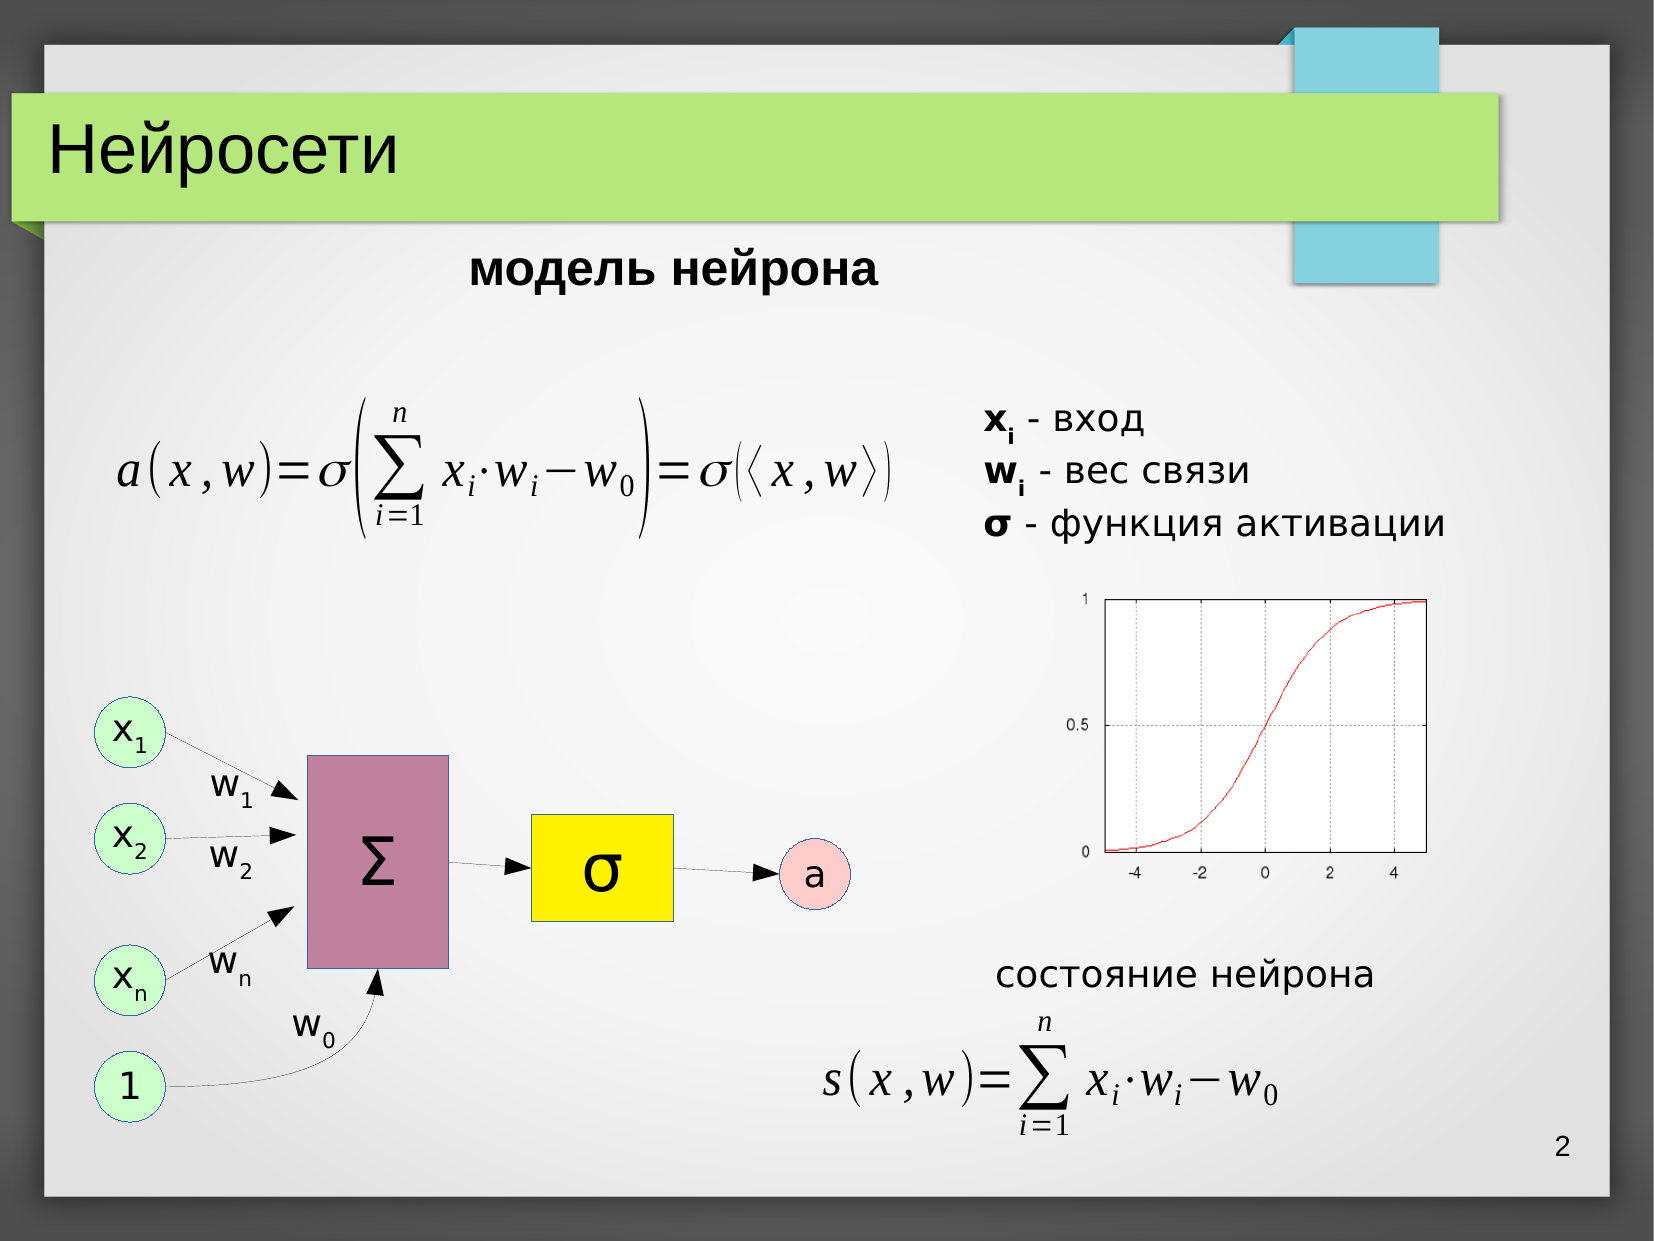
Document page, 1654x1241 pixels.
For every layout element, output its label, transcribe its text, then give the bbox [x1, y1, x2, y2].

picture [0, 0, 1654, 1241]
text_box 1 [94, 1051, 166, 1123]
text_box Σ [307, 755, 449, 969]
text_box x2 [94, 803, 166, 875]
text_box x1 [94, 696, 166, 768]
text_box xn [94, 944, 166, 1016]
text_box xi - вход wi - вес связи σ - функция активации [968, 389, 1465, 553]
subtitle модель нейрона [200, 236, 1146, 301]
text_box состояние нейрона [980, 944, 1406, 1004]
text_box σ [531, 814, 674, 922]
chart [814, 1010, 1286, 1146]
title Нейросети [47, 109, 1501, 189]
chart [108, 394, 898, 544]
text_box a [779, 838, 851, 910]
